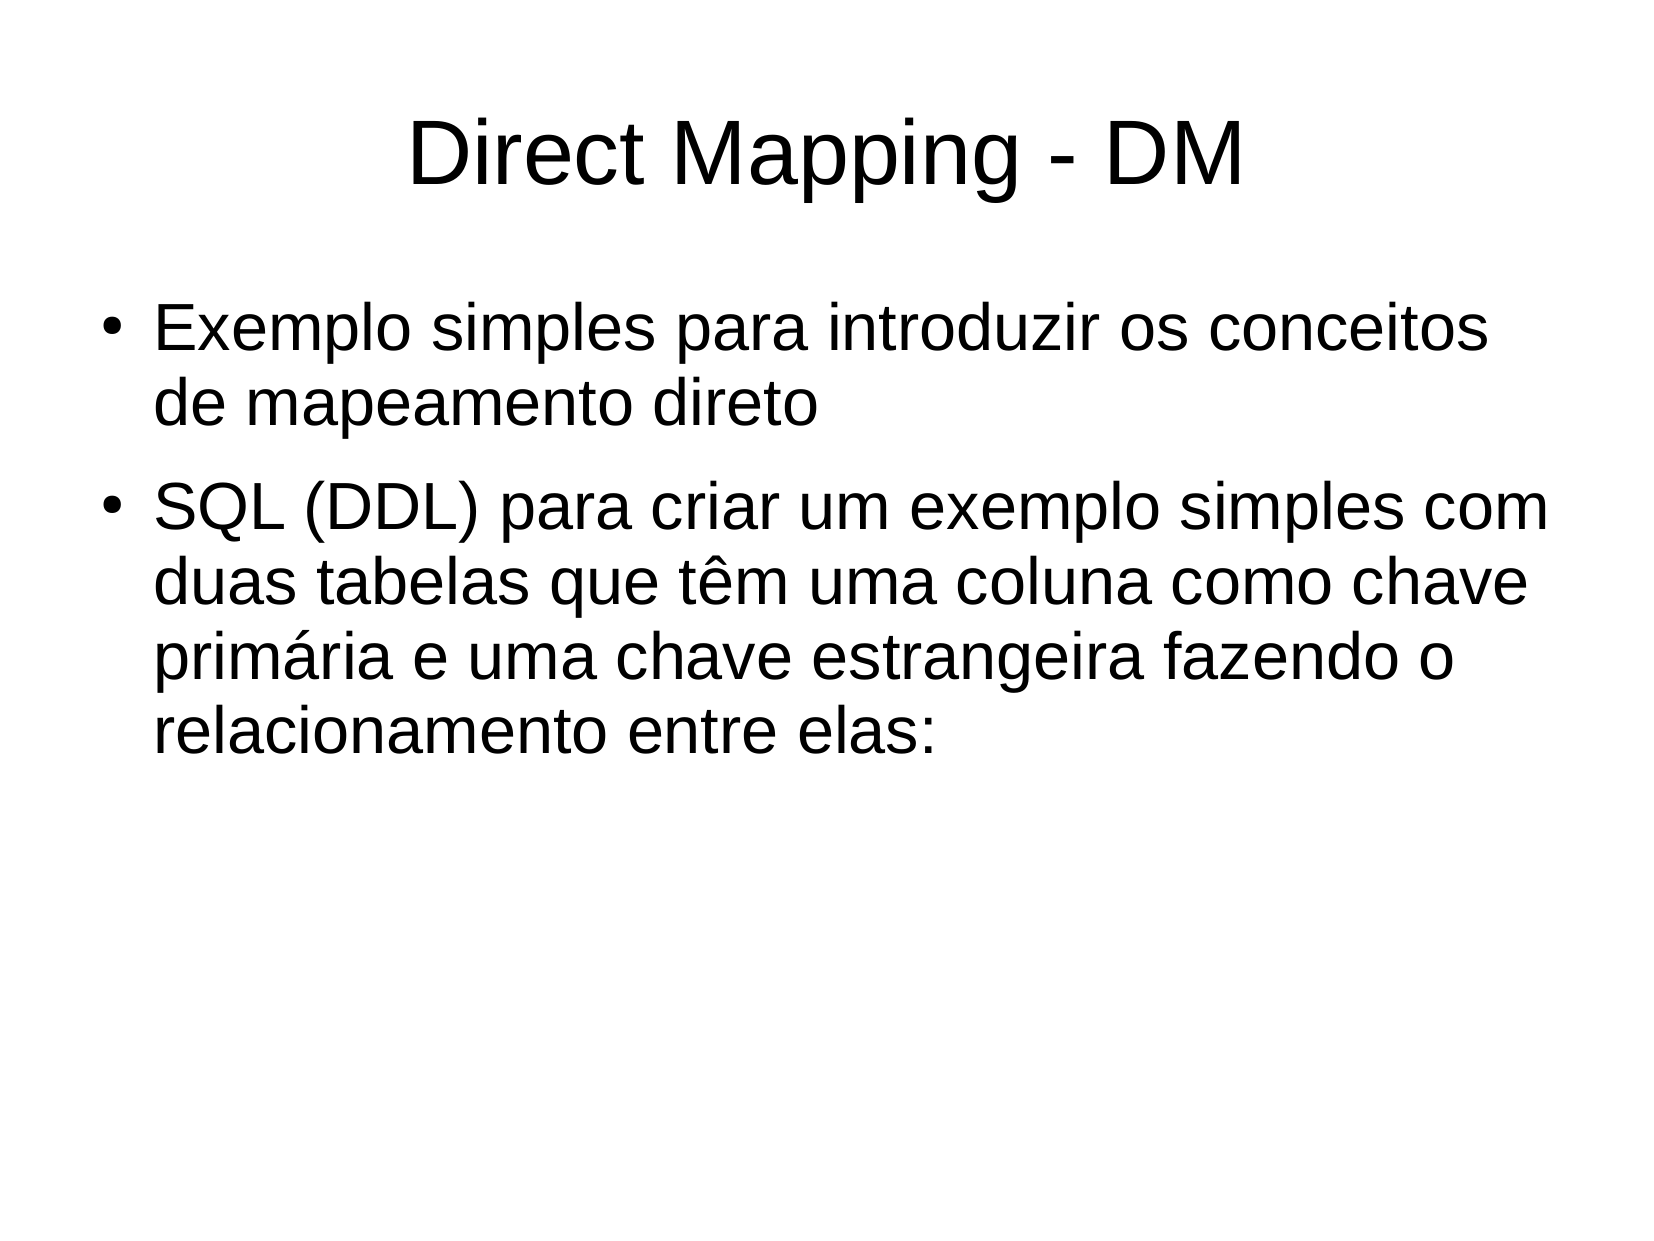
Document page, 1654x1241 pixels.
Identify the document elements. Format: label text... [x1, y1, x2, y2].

title Direct Mapping - DM [82, 56, 1571, 250]
list Exemplo simples para introduzir os conceitos de mapeamento direto SQL (DDL) para criar um exemplo simples com duas tabelas que têm uma coluna como chave primária e uma chave estrangeira fazendo o relacionamento entre elas: [82, 290, 1571, 1094]
